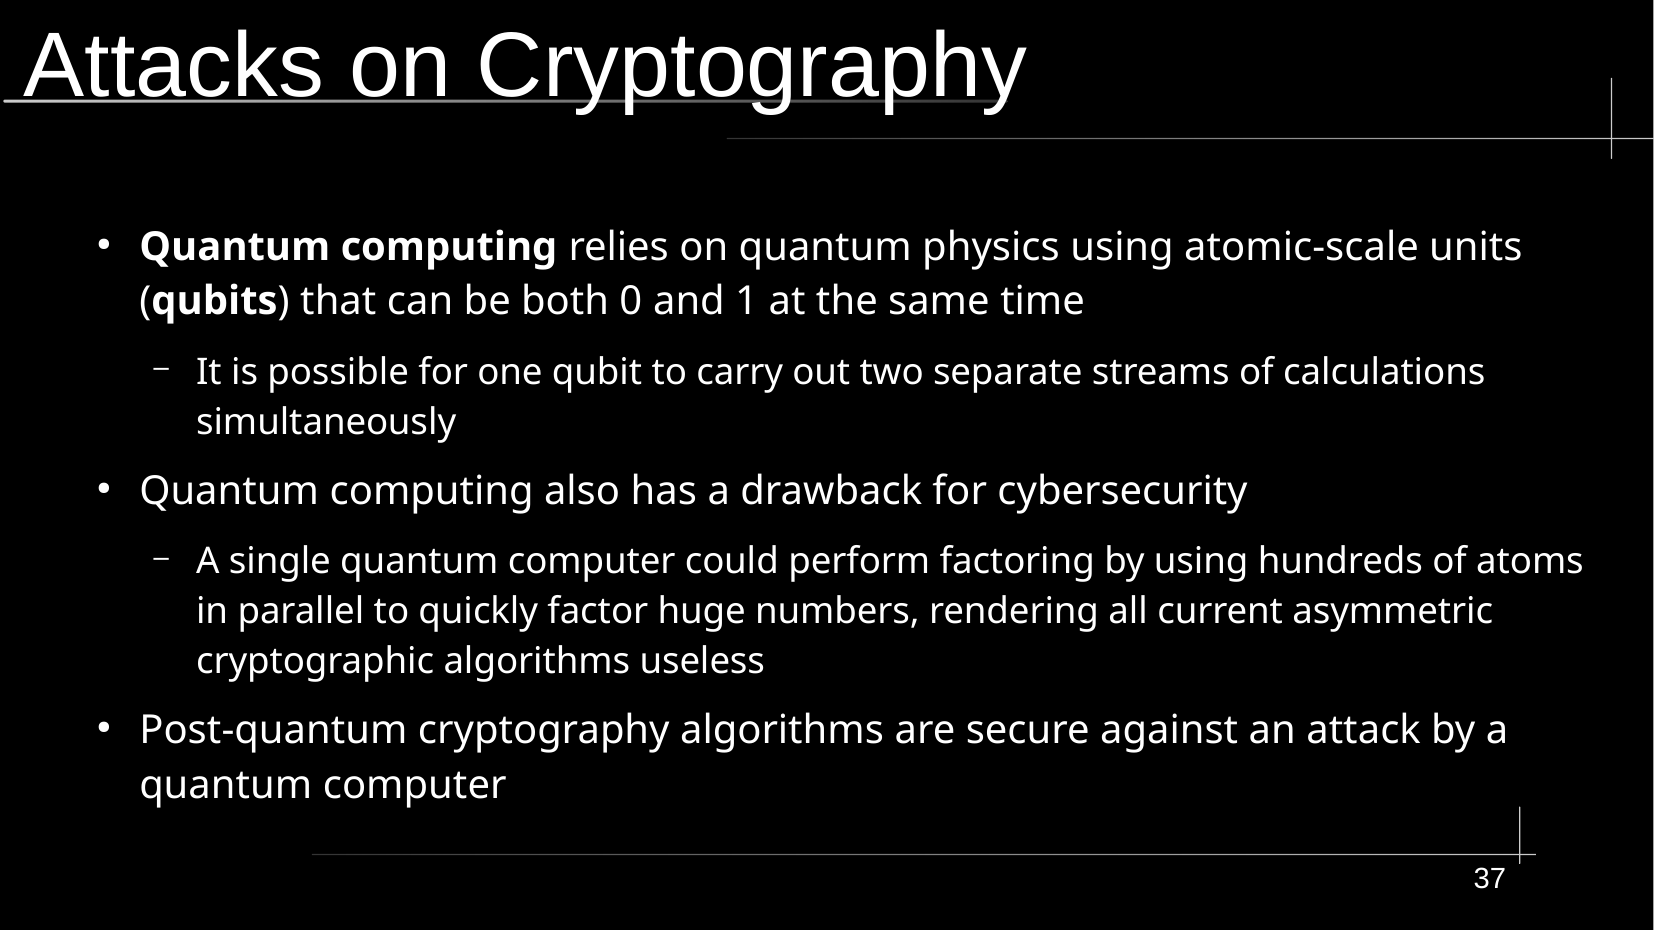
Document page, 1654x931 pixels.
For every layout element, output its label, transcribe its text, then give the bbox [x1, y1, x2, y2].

list Quantum computing relies on quantum physics using atomic-scale units (qubits) that can be both 0 and 1 at the same time It is possible for one qubit to carry out two separate streams of calculations simultaneously Quantum computing also has a drawback for cybersecurity A single quantum computer could perform factoring by using hundreds of atoms in parallel to quickly factor huge numbers, rendering all current asymmetric cryptographic algorithms useless Post-quantum cryptography algorithms are secure against an attack by a quantum computer [82, 217, 1592, 811]
title Attacks on Cryptography [23, 11, 1589, 119]
